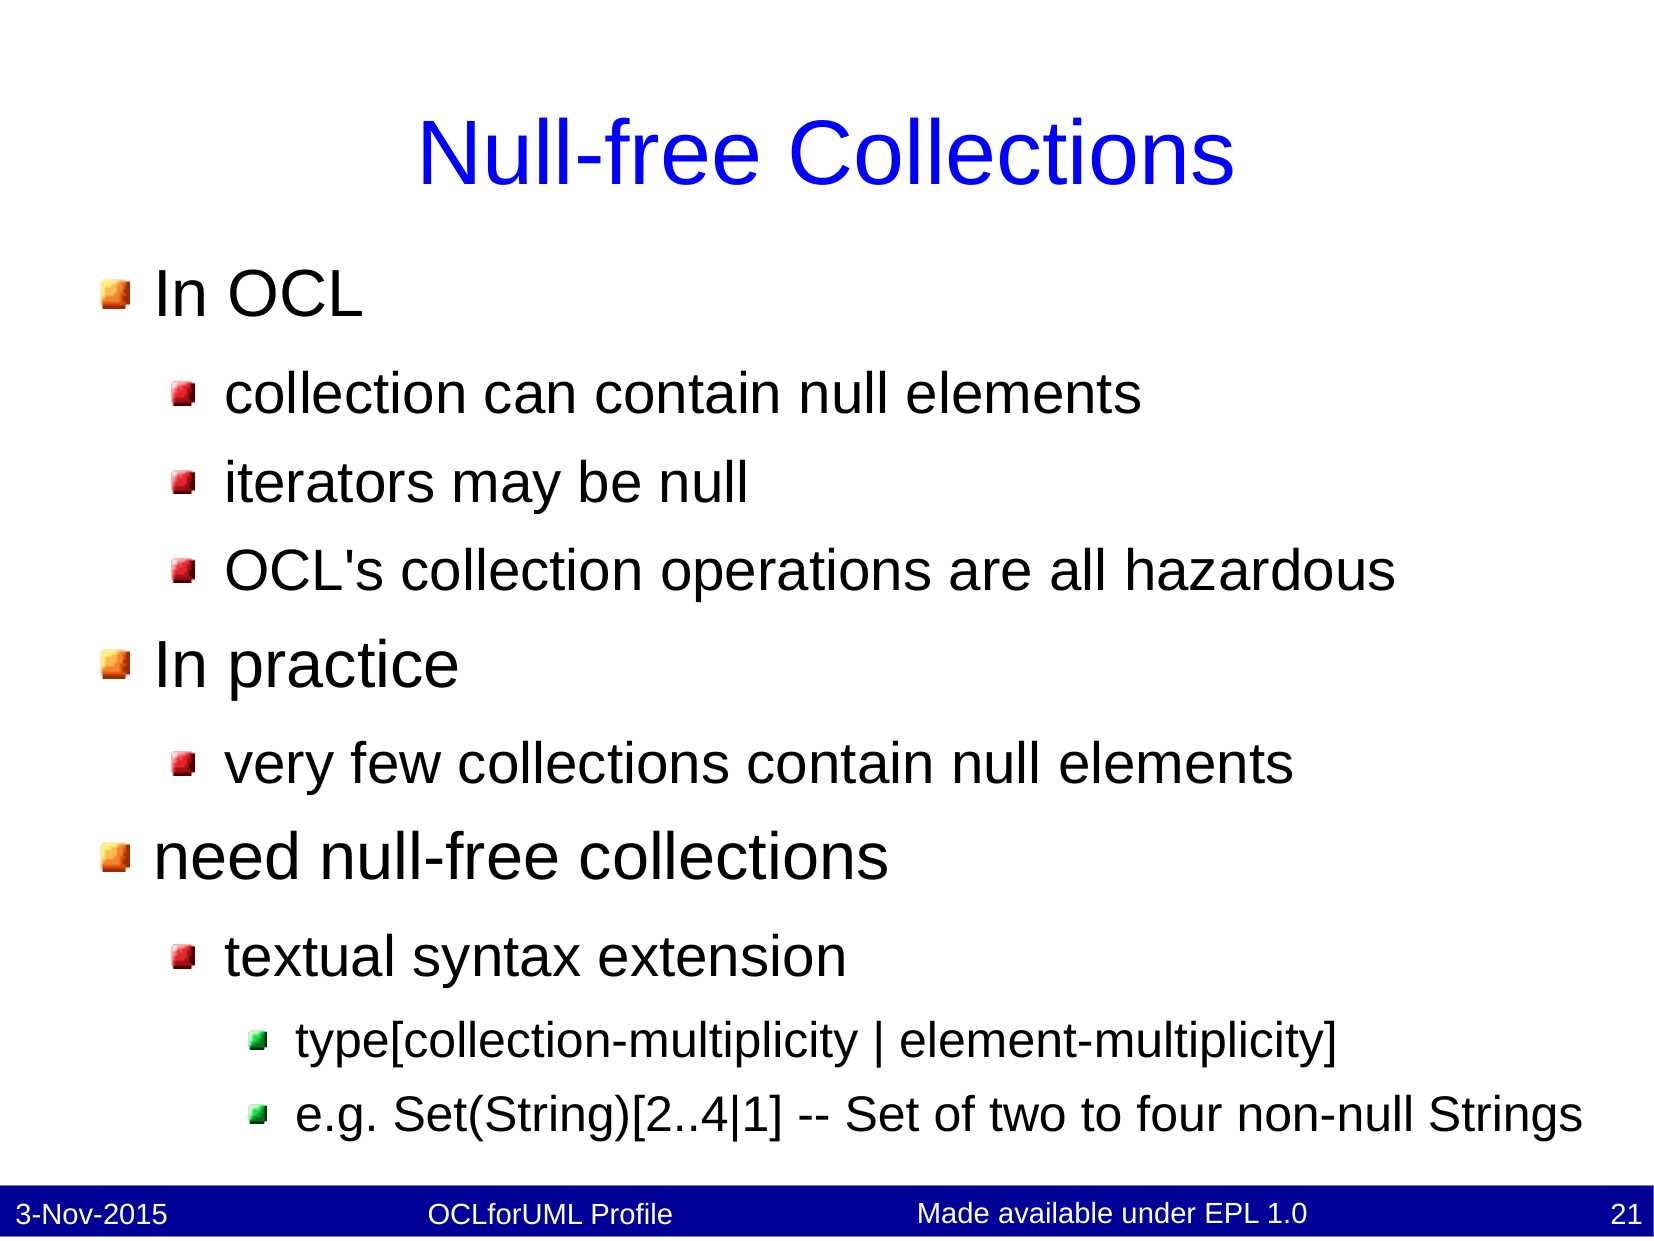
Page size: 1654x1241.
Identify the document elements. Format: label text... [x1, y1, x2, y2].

list In OCL collection can contain null elements iterators may be null OCL's collection operations are all hazardous In practice very few collections contain null elements need null-free collections textual syntax extension type[collection-multiplicity | element-multiplicity] e.g. Set(String)[2..4|1] -- Set of two to four non-null Strings [82, 256, 1614, 1175]
title Null-free Collections [82, 49, 1571, 256]
